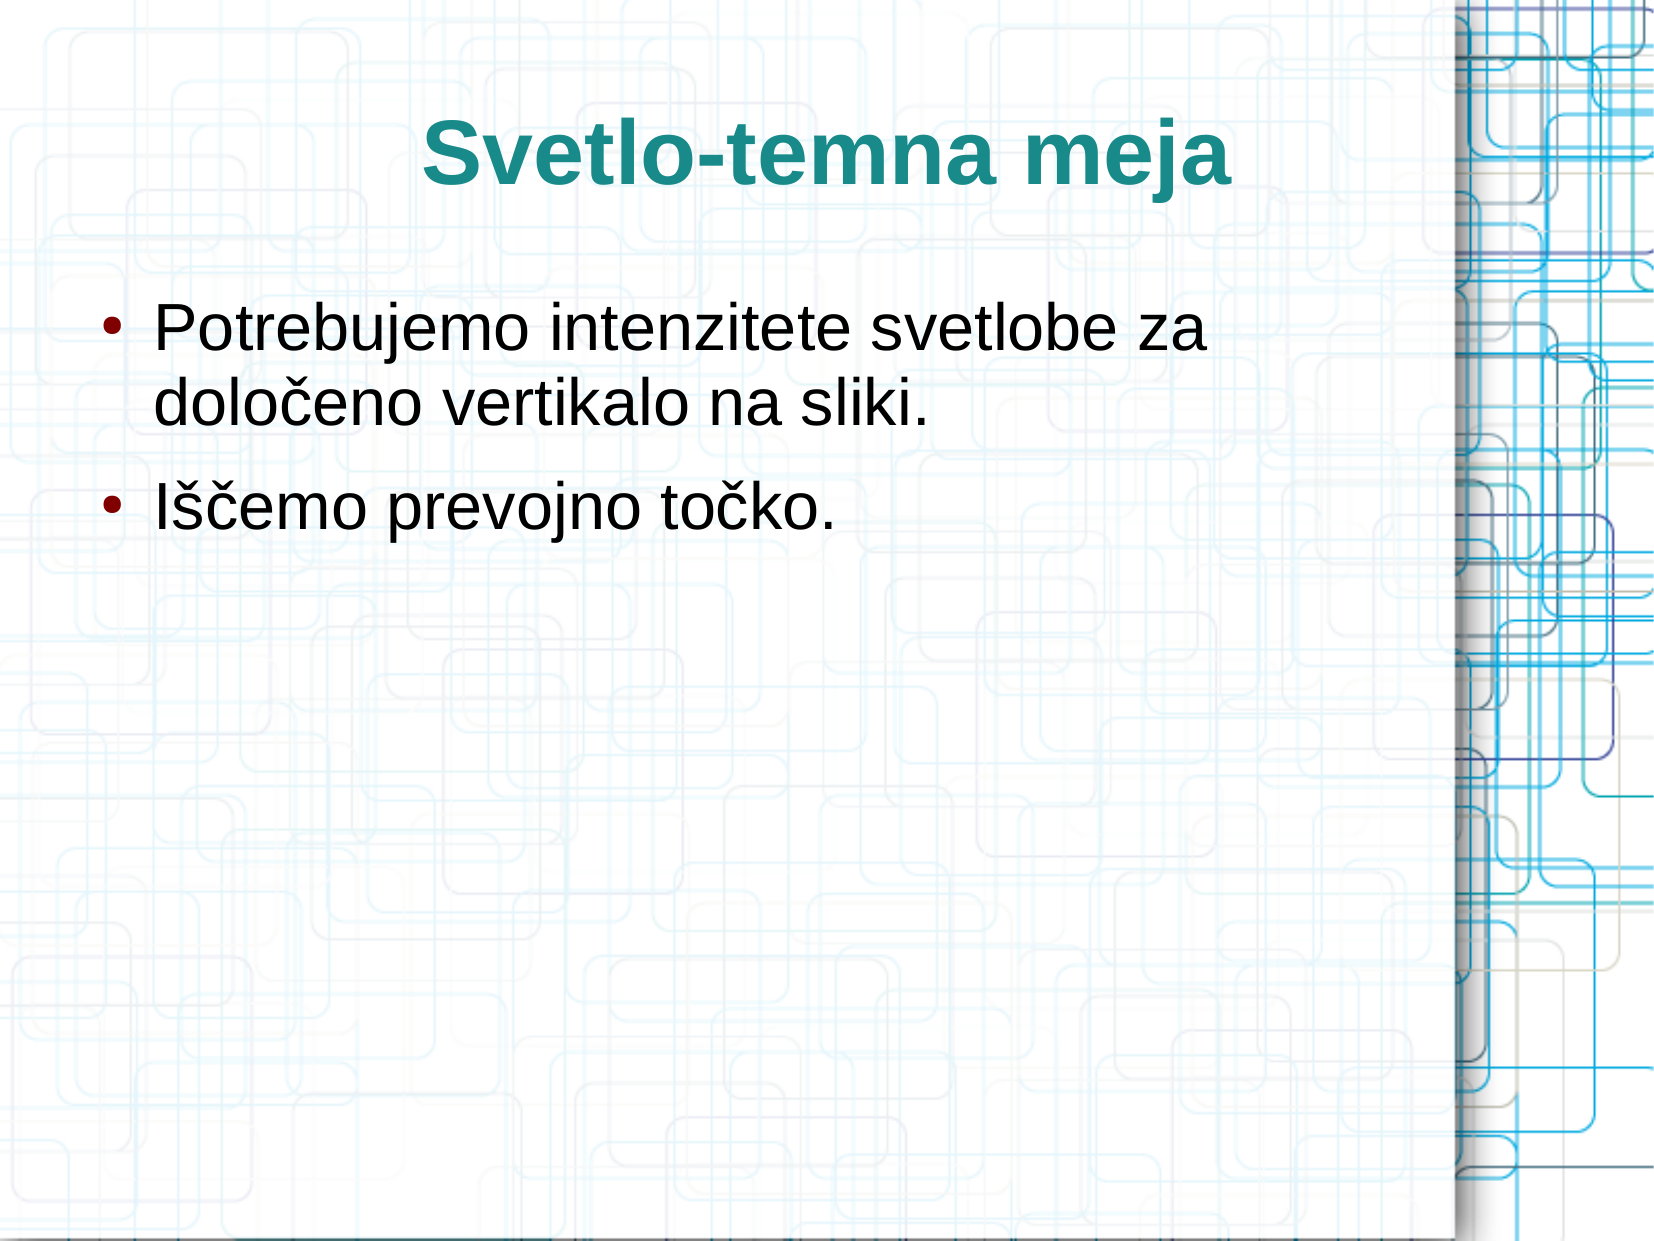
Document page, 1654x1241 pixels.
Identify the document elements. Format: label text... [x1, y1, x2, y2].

list Potrebujemo intenzitete svetlobe za določeno vertikalo na sliki. Iščemo prevojno točko. [82, 290, 1418, 995]
picture [0, 0, 1654, 1241]
title Svetlo-temna meja [82, 49, 1571, 257]
